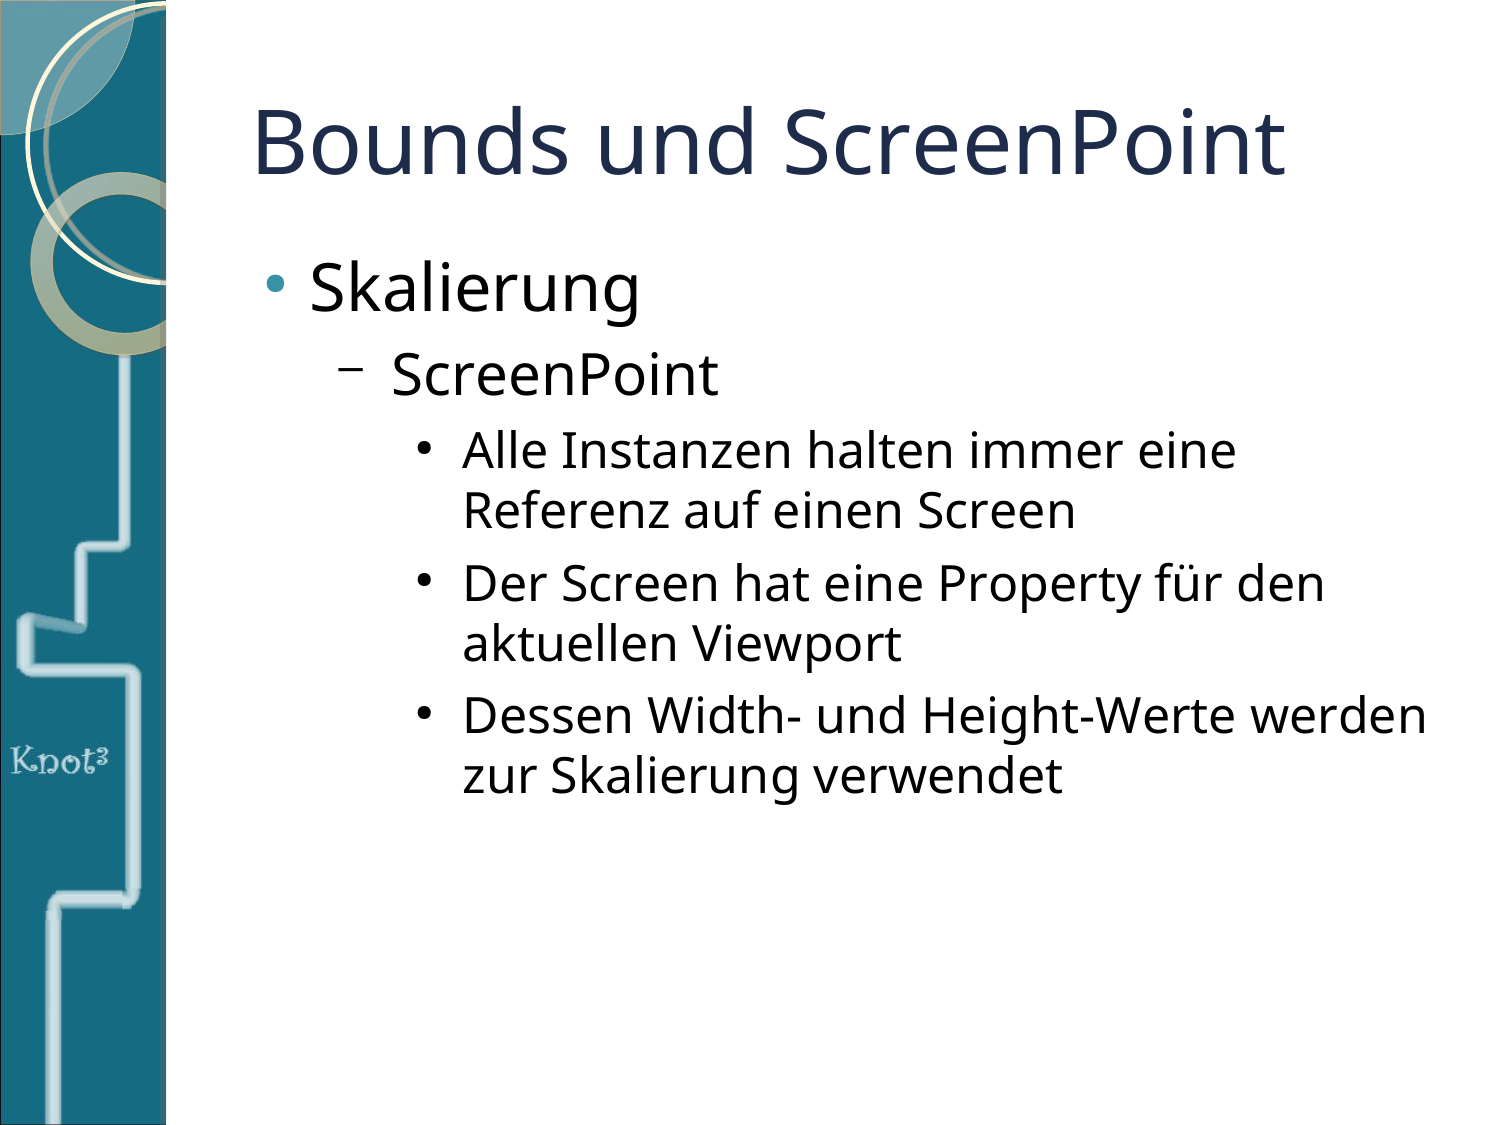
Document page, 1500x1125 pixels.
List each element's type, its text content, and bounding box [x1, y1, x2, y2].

picture [136, 0, 166, 4]
picture [0, 11, 166, 1125]
title Bounds und ScreenPoint [235, 23, 1466, 237]
list Skalierung ScreenPoint Alle Instanzen halten immer eine Referenz auf einen Screen Der Screen hat eine Property für den aktuellen Viewport Dessen Width- und Height-Werte werden zur Skalierung verwendet [235, 237, 1466, 906]
